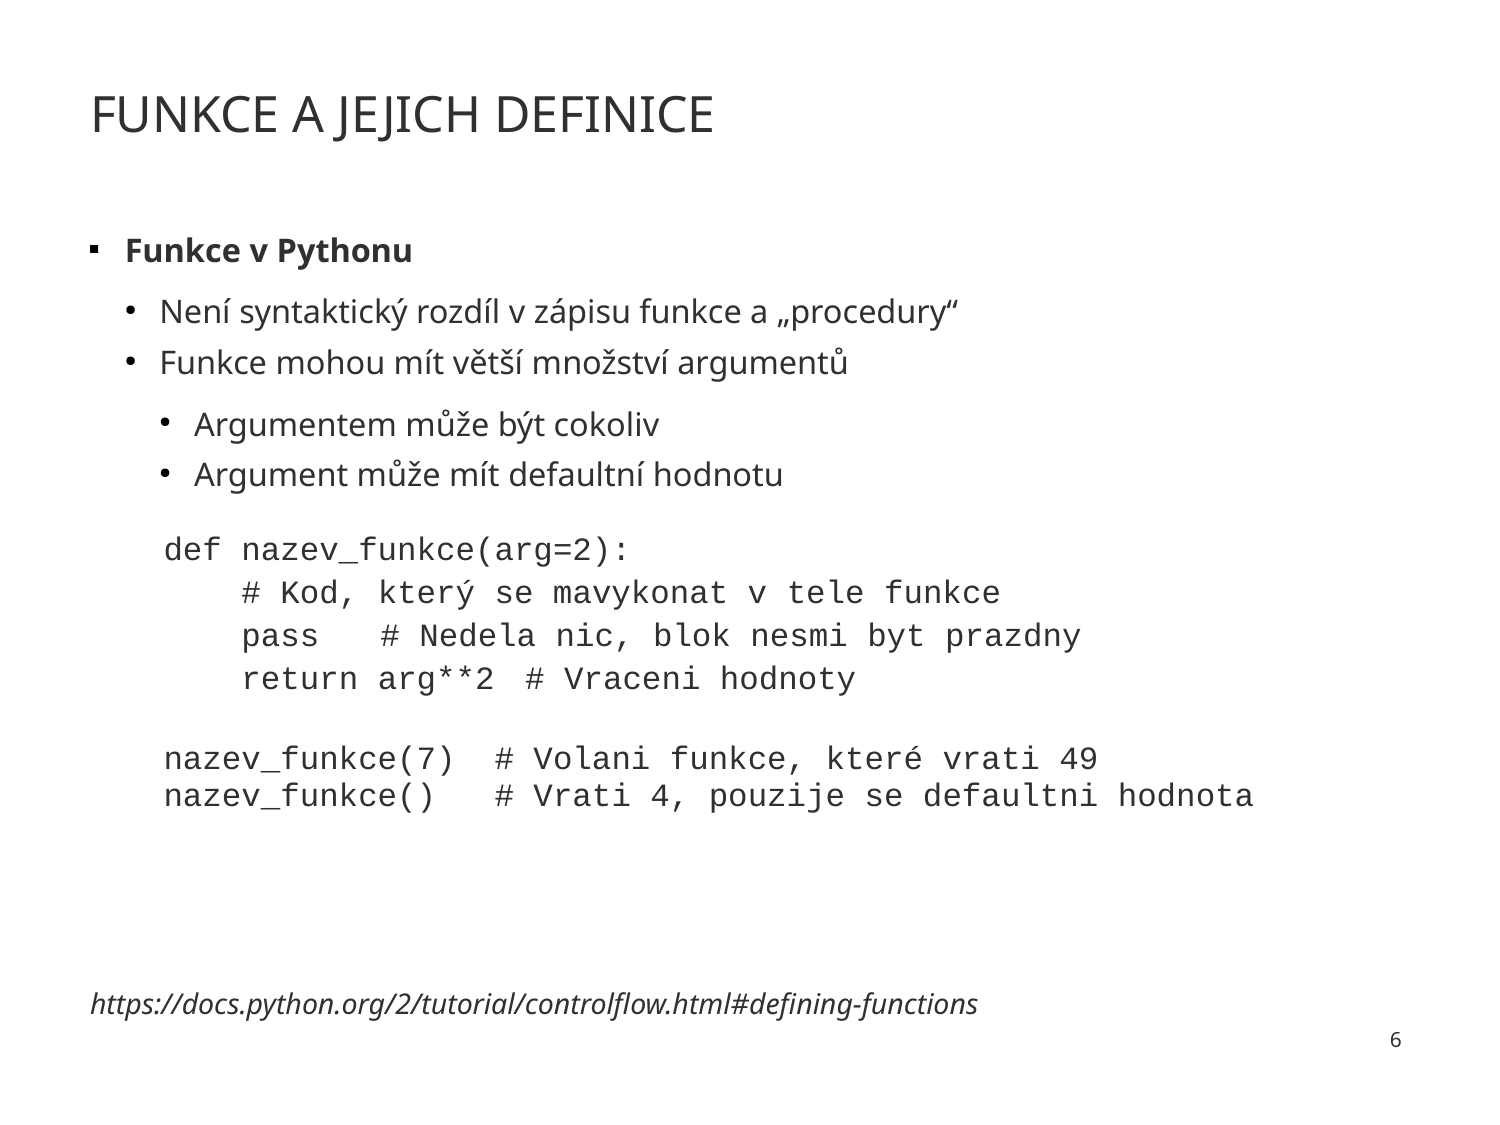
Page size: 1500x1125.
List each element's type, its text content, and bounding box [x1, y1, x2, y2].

slide_number <číslo> [1343, 1010, 1417, 1071]
title funkcE a jejich definice [75, 66, 1223, 161]
list Funkce v Pythonu Není syntaktický rozdíl v zápisu funkce a „procedury“ Funkce mohou mít větší množství argumentů Argumentem může být cokoliv Argument může mít defaultní hodnotu def nazev_funkce(arg=2): # Kod, který se mavykonat v tele funkce pass # Nedela nic, blok nesmi byt prazdny return arg**2 # Vraceni hodnoty nazev_funkce(7) # Volani funkce, které vrati 49 nazev_funkce() # Vrati 4, pouzije se defaultni hodnota https://docs.python.org/2/tutorial/controlflow.html#defining-functions [75, 219, 1329, 1035]
